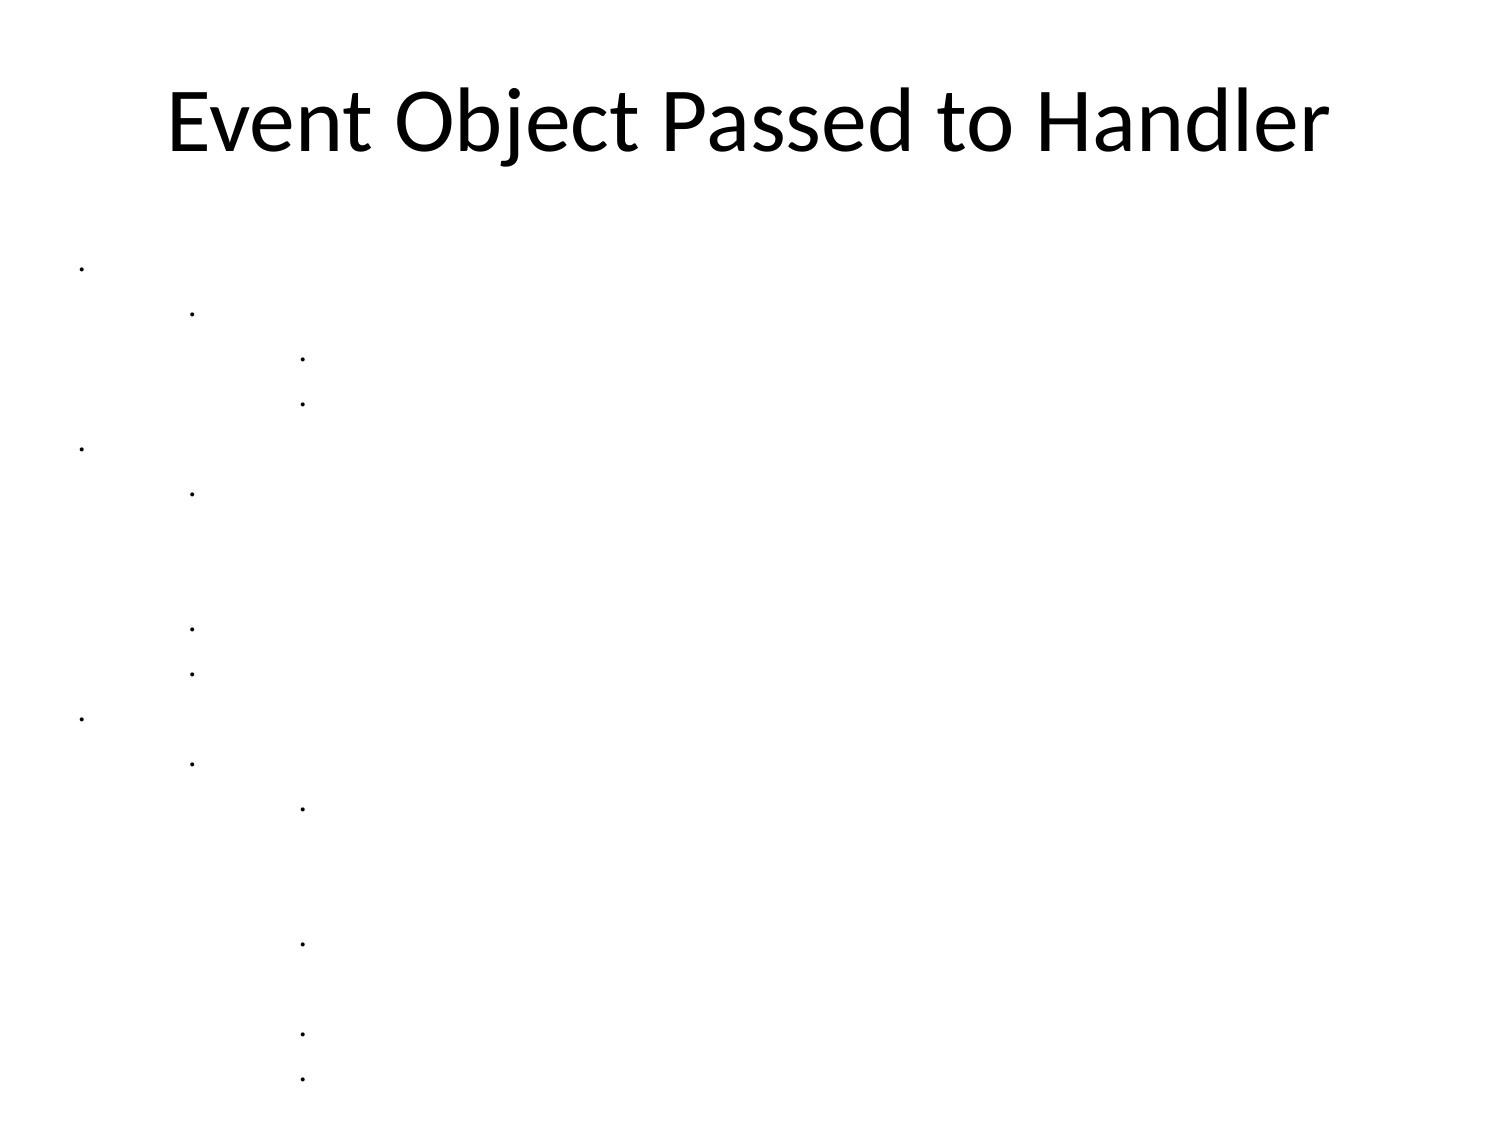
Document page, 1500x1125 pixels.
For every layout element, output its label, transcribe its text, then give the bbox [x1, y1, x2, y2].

title Event Object Passed to Handler [75, 45, 1425, 233]
text_box onBulletHit BulletHitEvent e e.getEnergy() - how much energy the hit robot has left e.getName() - who did we hit? onHitByBullet, onHitRobot, onHitWall e.getBearing() - where did the bullet come from? turnRight(e.getBearing()) faces the robot you hit, if the attacker doesn’t move. e.getName() - who shot me? (not available for HitWallEvent) e.isMyFault() - did I move into the other robot? (only HitRobotEvent) onScannedRobot ScannedRobotEvent e e.getBearing() - -180 degrees up to 180 degrees indicating direction scanned opponent was seen relative to direction you are facing: 0 in front, 180 in back, 90 to right, -90 to left e.getHeading() - where is opponent facing: 0 is north, 90 is east, 180 is south, 270 is west e.getDistance() - how far is opponent e.getEnergy() and e.getVelocity() - opponent robot’s information [63, 232, 1386, 1110]
